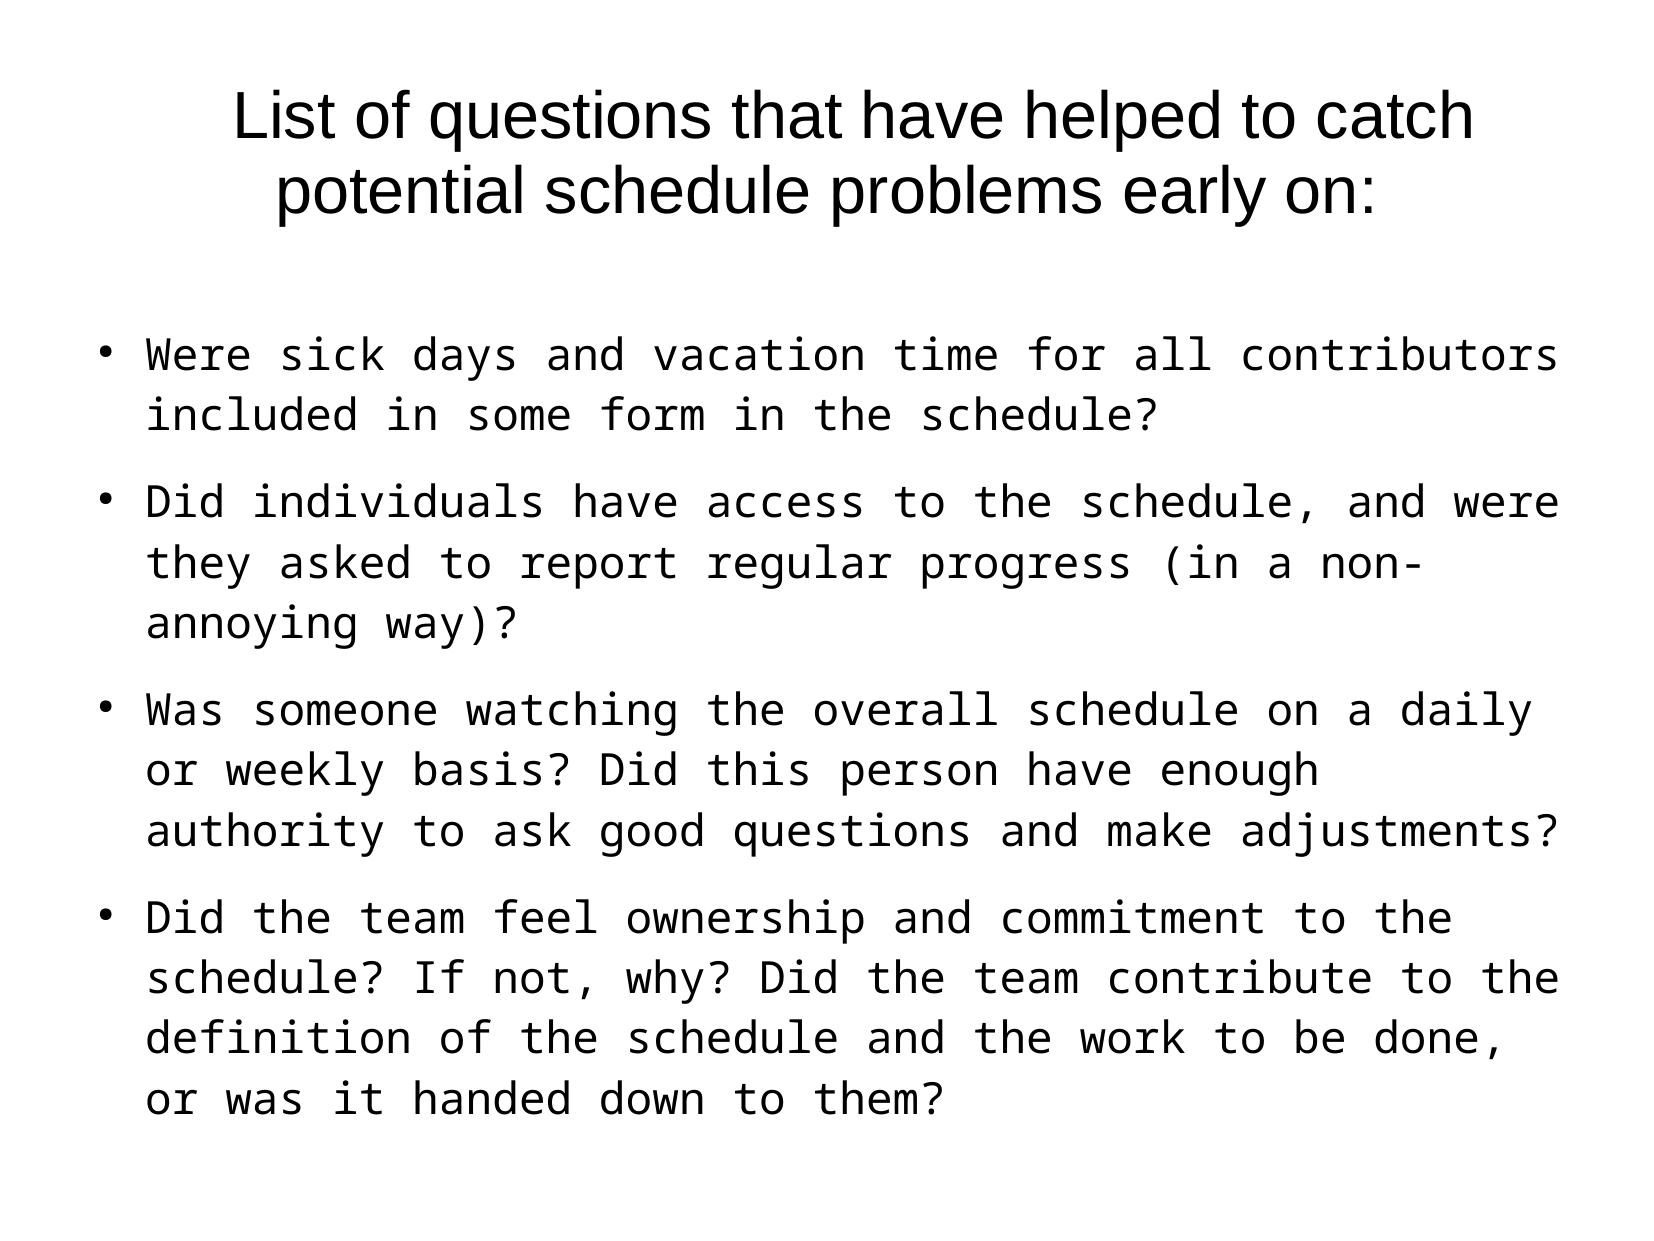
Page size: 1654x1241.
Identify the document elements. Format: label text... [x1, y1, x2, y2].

list Were sick days and vacation time for all contributors included in some form in the schedule? Did individuals have access to the schedule, and were they asked to report regular progress (in a non-annoying way)? Was someone watching the overall schedule on a daily or weekly basis? Did this person have enough authority to ask good questions and make adjustments? Did the team feel ownership and commitment to the schedule? If not, why? Did the team contribute to the definition of the schedule and the work to be done, or was it handed down to them? [82, 236, 1571, 1182]
title List of questions that have helped to catch potential schedule problems early on: [82, 49, 1571, 236]
